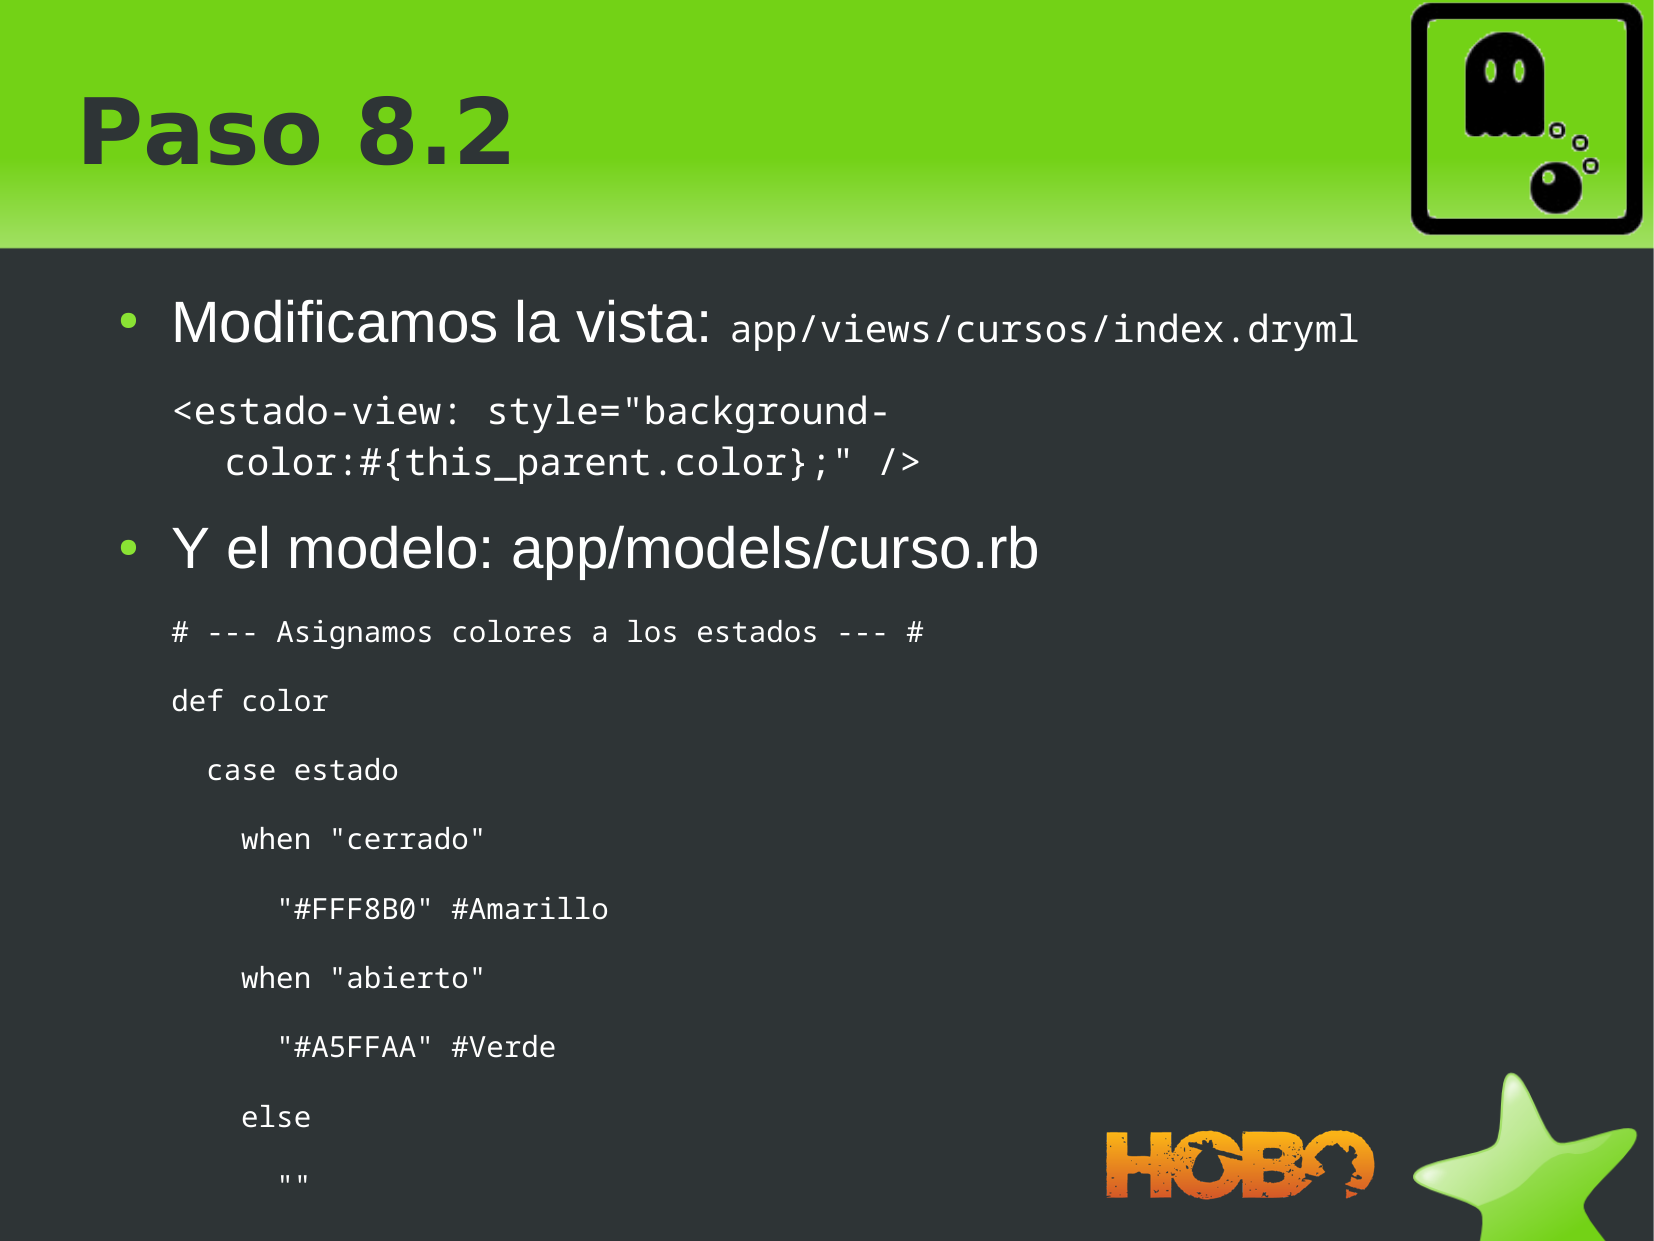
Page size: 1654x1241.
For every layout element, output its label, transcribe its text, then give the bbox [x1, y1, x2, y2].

picture [0, 0, 1654, 1241]
title Paso 8.2 [76, 29, 1565, 237]
list Modificamos la vista: app/views/cursos/index.dryml <estado-view: style="background-color:#{this_parent.color};" /> Y el modelo: app/models/curso.rb # --- Asignamos colores a los estados --- # def color case estado when "cerrado" "#FFF8B0" #Amarillo when "abierto" "#A5FFAA" #Verde else "" end end [82, 290, 1571, 1216]
